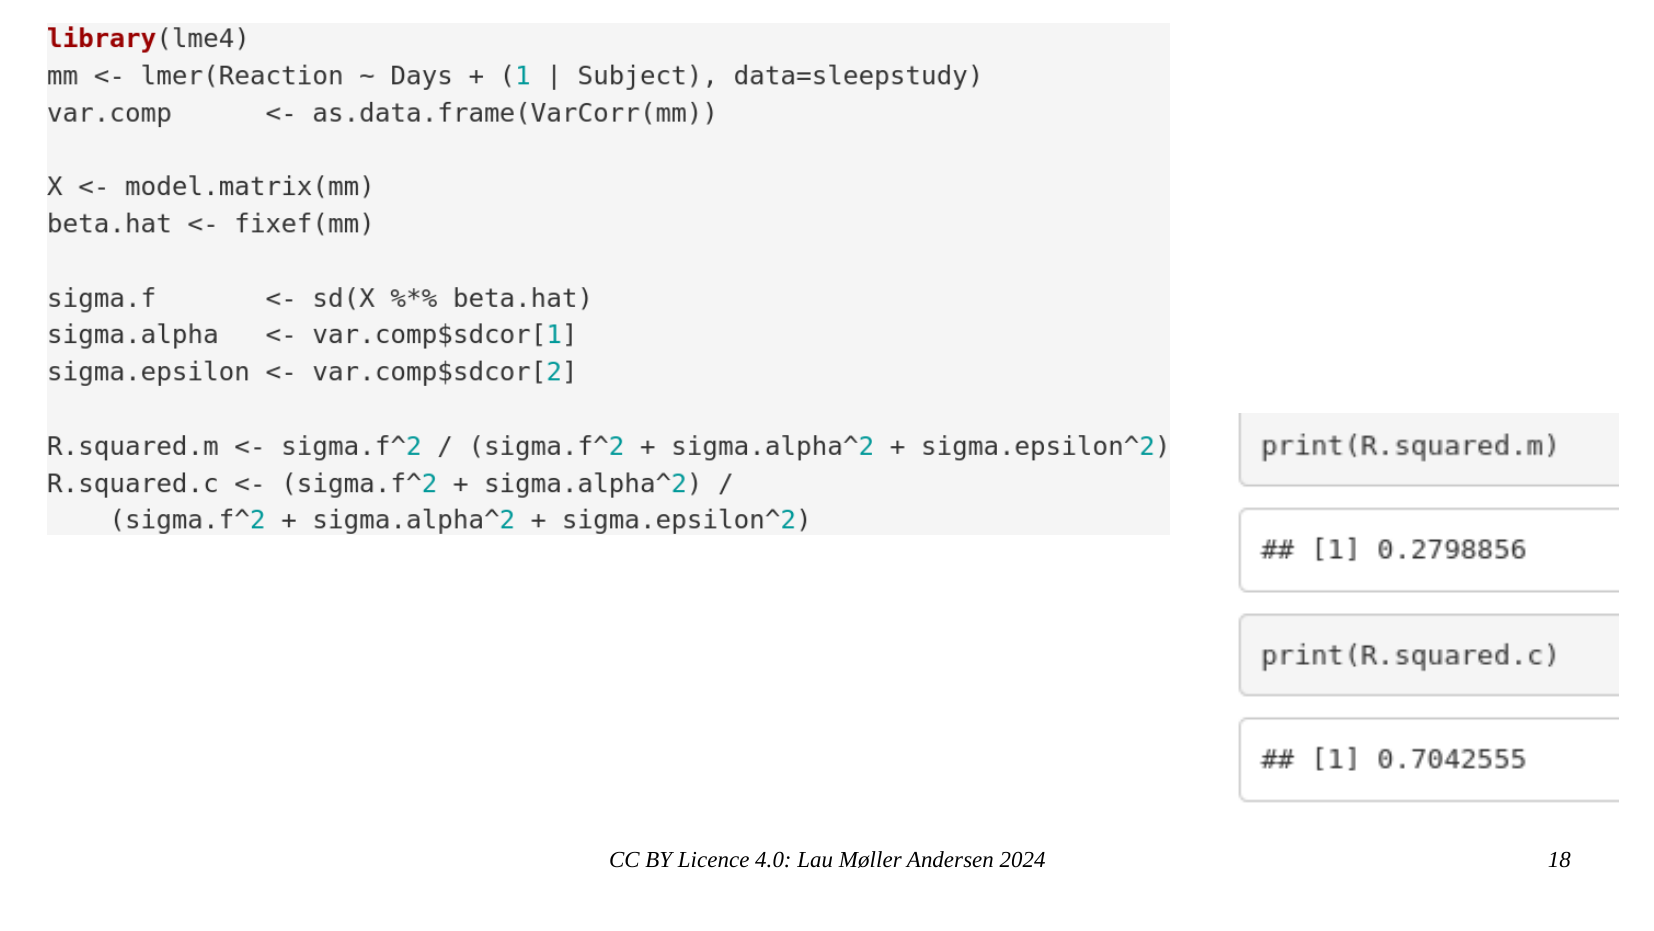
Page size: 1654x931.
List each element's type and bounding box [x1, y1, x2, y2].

picture [47, 23, 1170, 535]
picture [1216, 413, 1619, 809]
